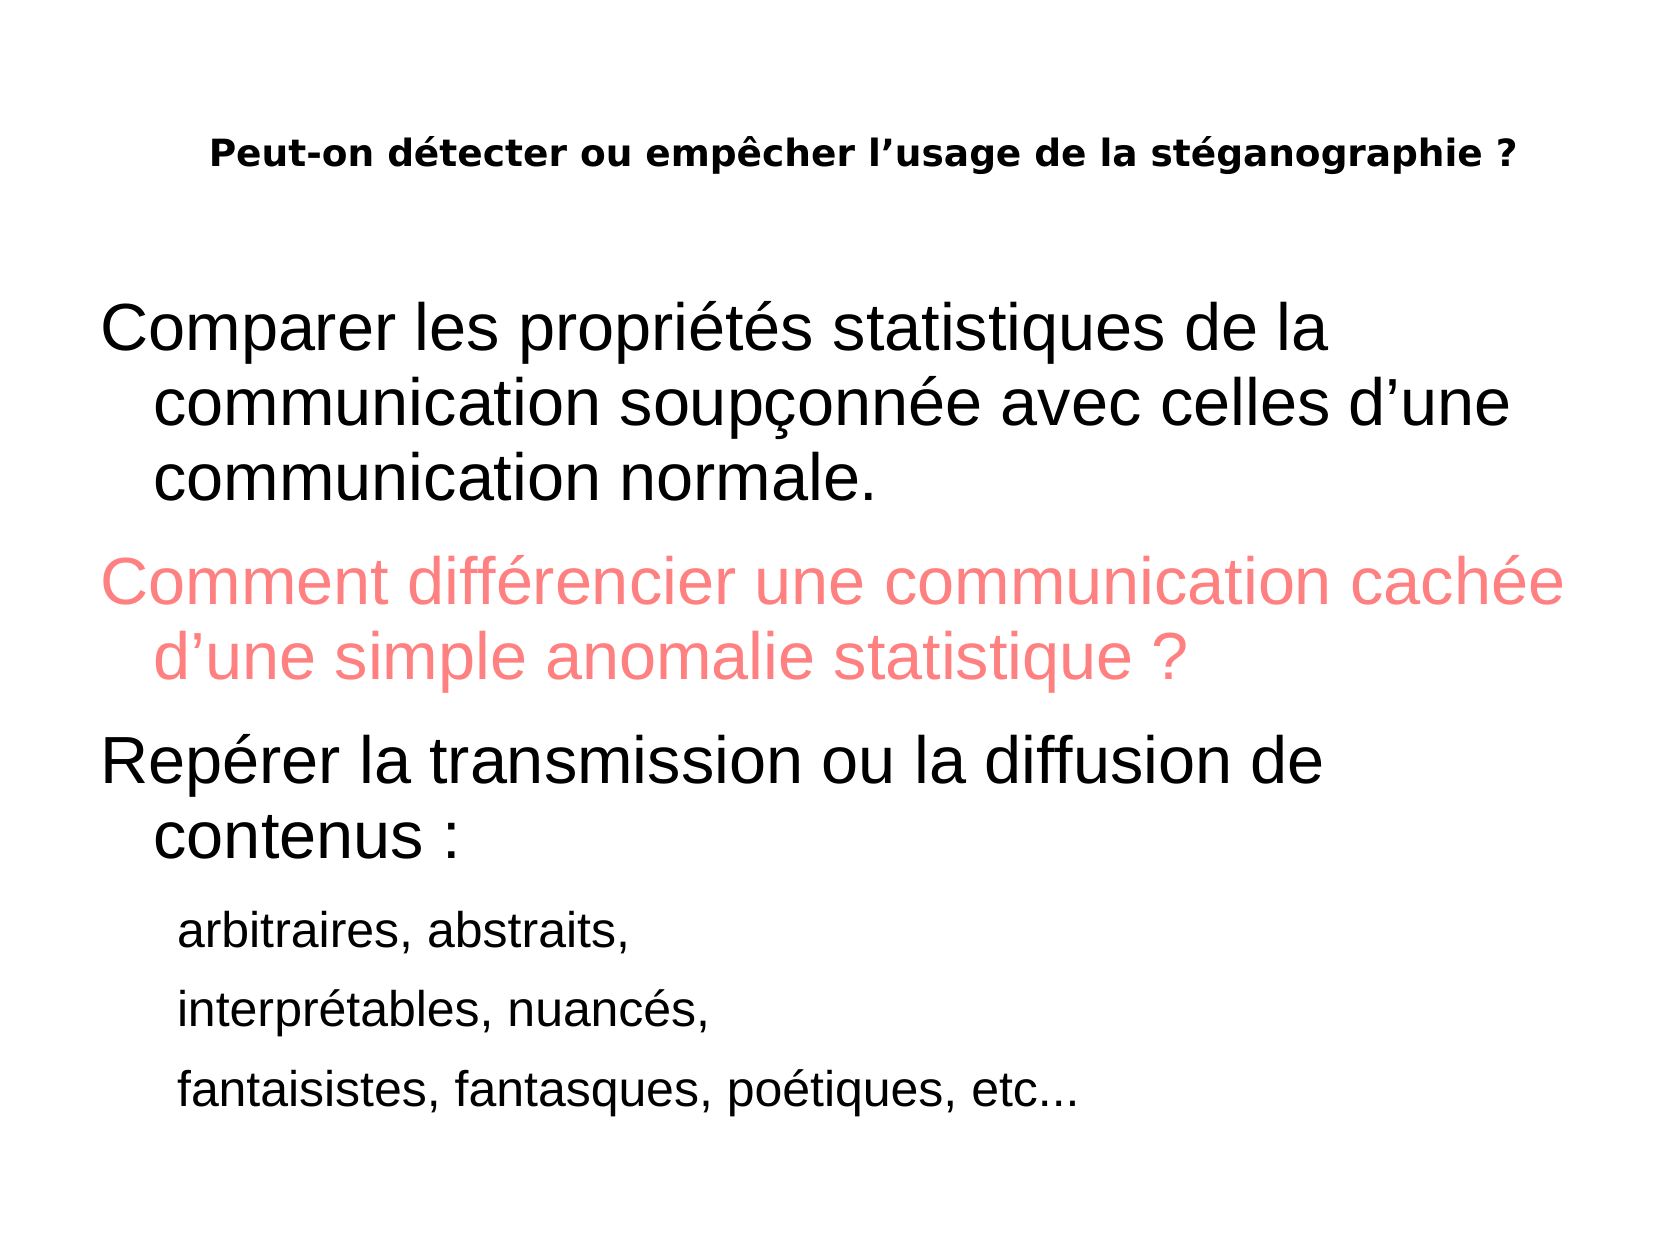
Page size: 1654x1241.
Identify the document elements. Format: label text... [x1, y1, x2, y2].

title Peut-on détecter ou empêcher l’usage de la stéganographie ? [82, 56, 1571, 250]
list Comparer les propriétés statistiques de la communication soupçonnée avec celles d’une communication normale. Comment différencier une communication cachée d’une simple anomalie statistique ? Repérer la transmission ou la diffusion de contenus : arbitraires, abstraits, interprétables, nuancés, fantaisistes, fantasques, poétiques, etc... [82, 290, 1571, 1117]
